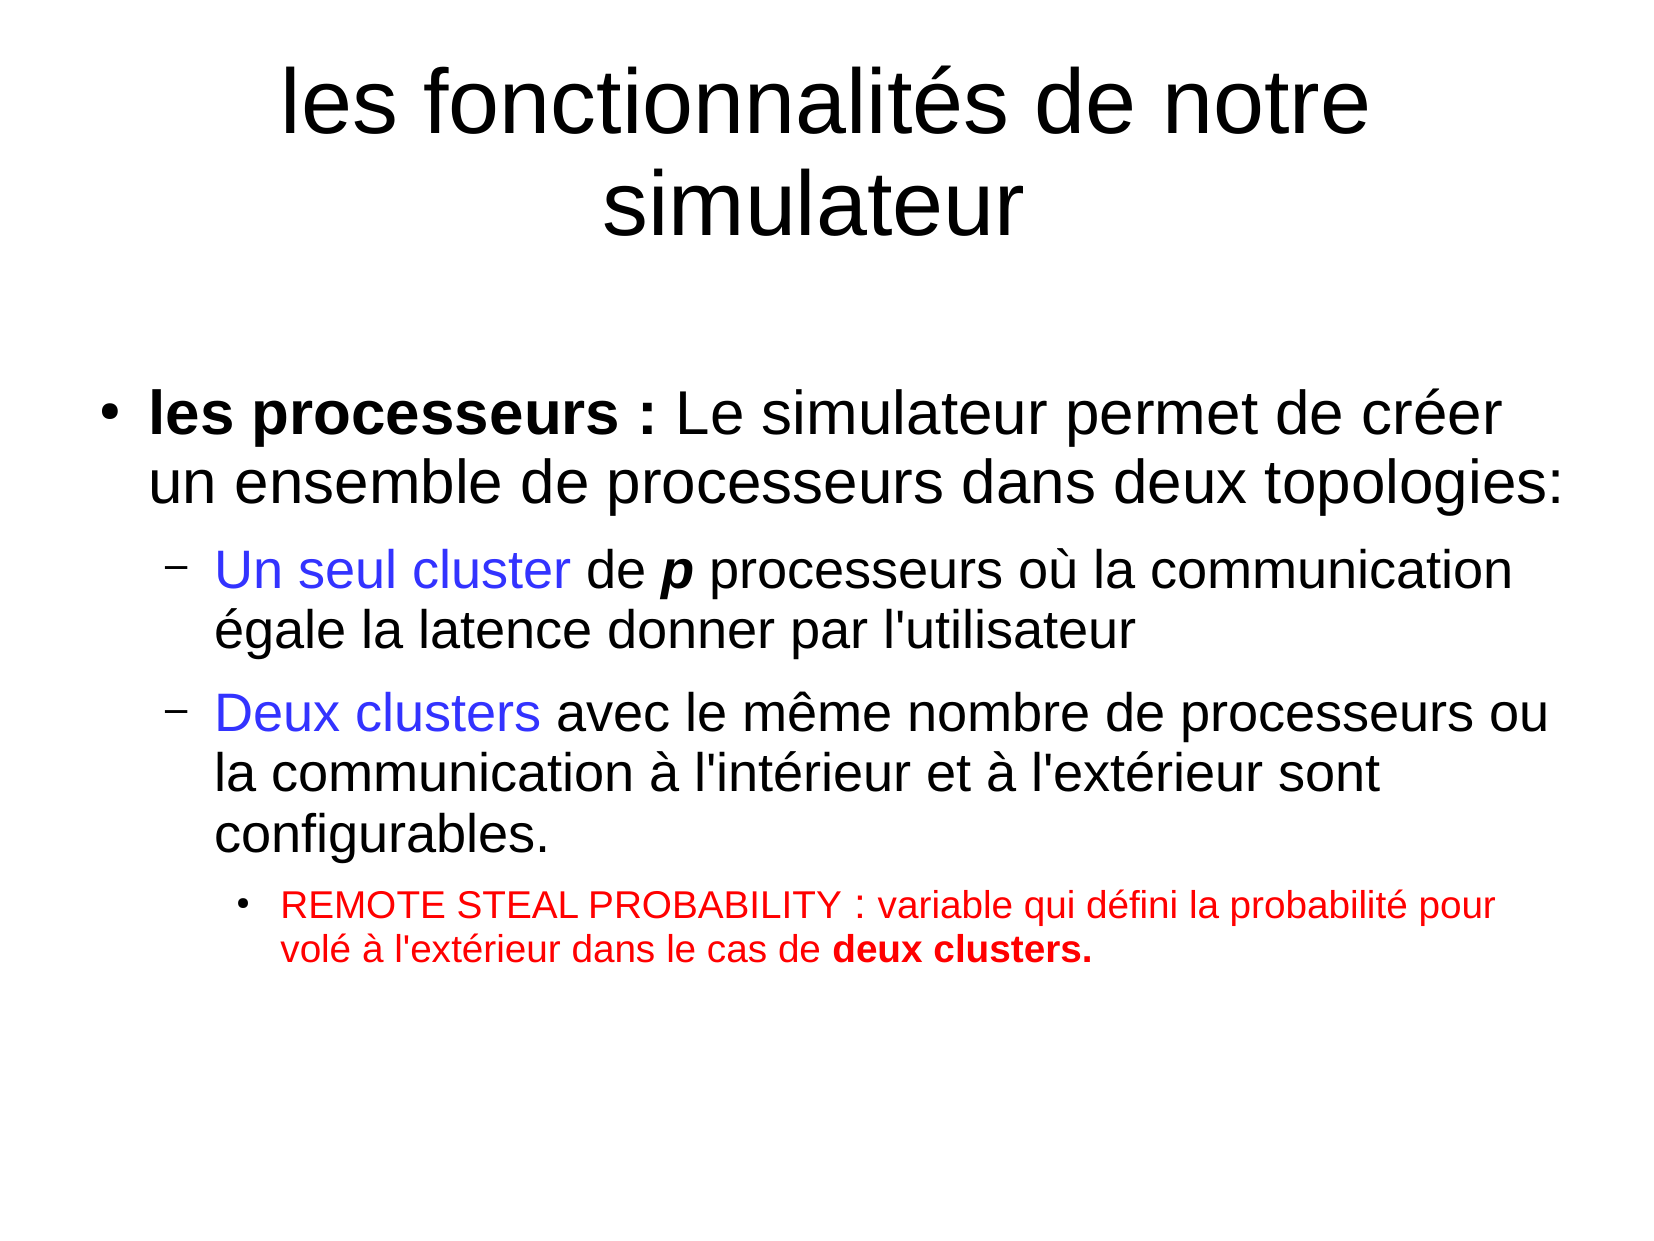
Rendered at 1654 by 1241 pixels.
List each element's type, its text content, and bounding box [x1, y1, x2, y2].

list les processeurs : Le simulateur permet de créer un ensemble de processeurs dans deux topologies: Un seul cluster de p processeurs où la communication égale la latence donner par l'utilisateur Deux clusters avec le même nombre de processeurs ou la communication à l'intérieur et à l'extérieur sont configurables. REMOTE STEAL PROBABILITY : variable qui défini la probabilité pour volé à l'extérieur dans le cas de deux clusters. [82, 290, 1571, 1010]
title les fonctionnalités de notre simulateur [82, 49, 1571, 257]
